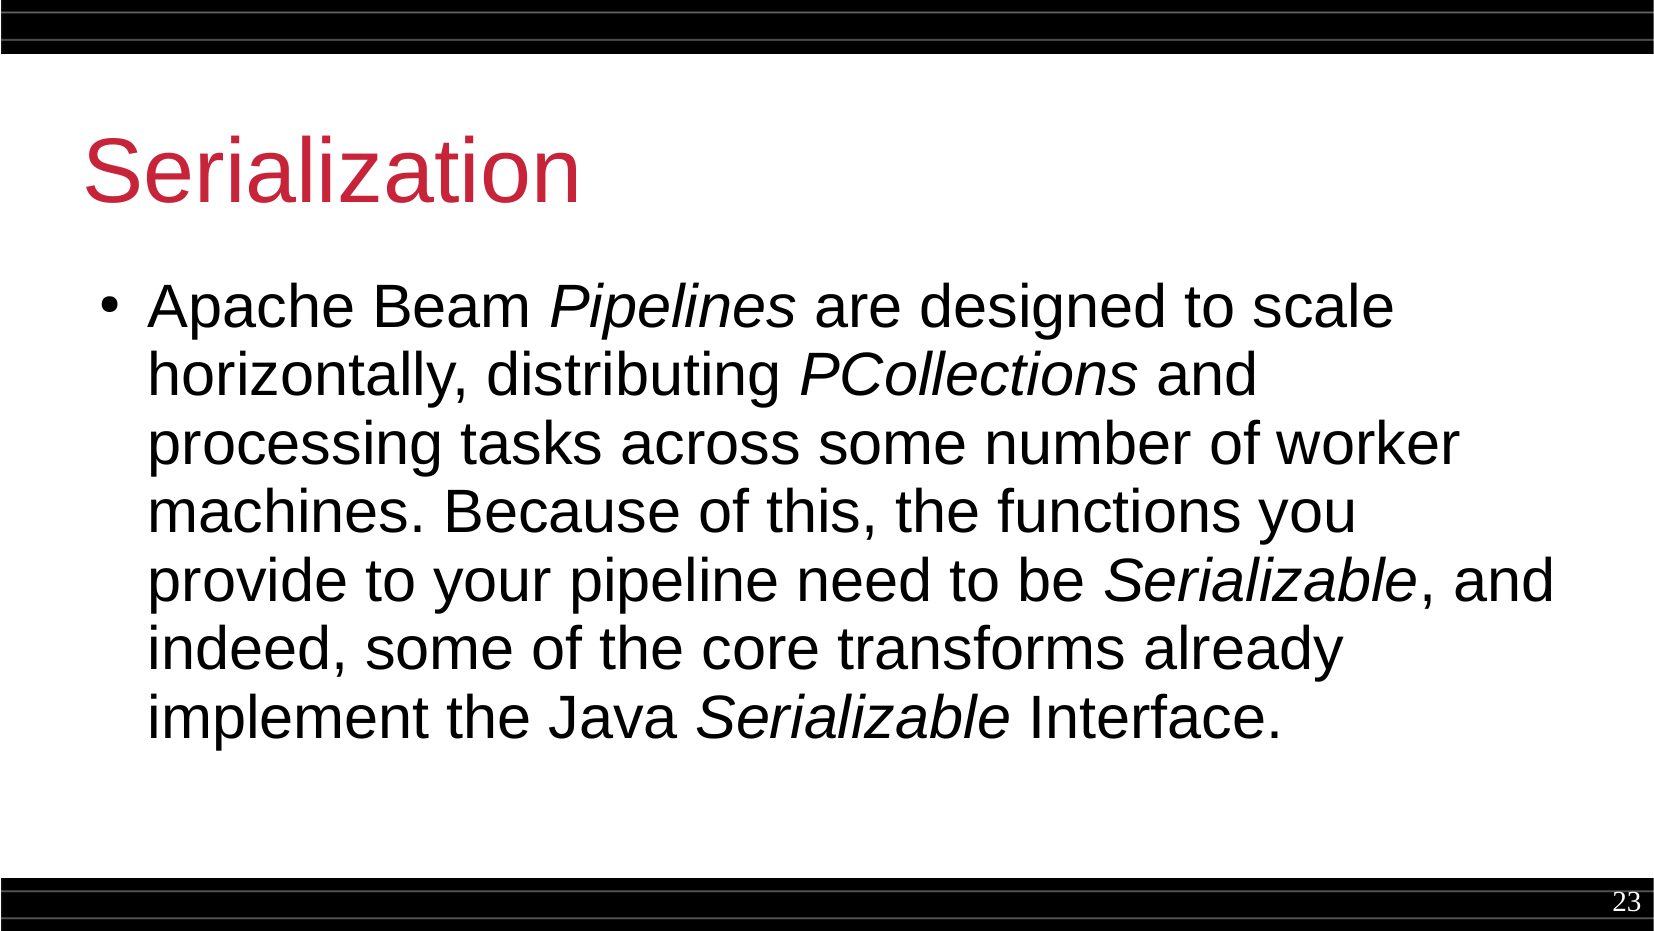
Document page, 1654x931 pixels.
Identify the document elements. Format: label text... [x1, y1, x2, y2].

picture [1, 878, 1654, 931]
list Apache Beam Pipelines are designed to scale horizontally, distributing PCollections and processing tasks across some number of worker machines. Because of this, the functions you provide to your pipeline need to be Serializable, and indeed, some of the core transforms already implement the Java Serializable Interface. [82, 271, 1571, 758]
title Serialization [82, 92, 1571, 249]
picture [1, 0, 1654, 54]
